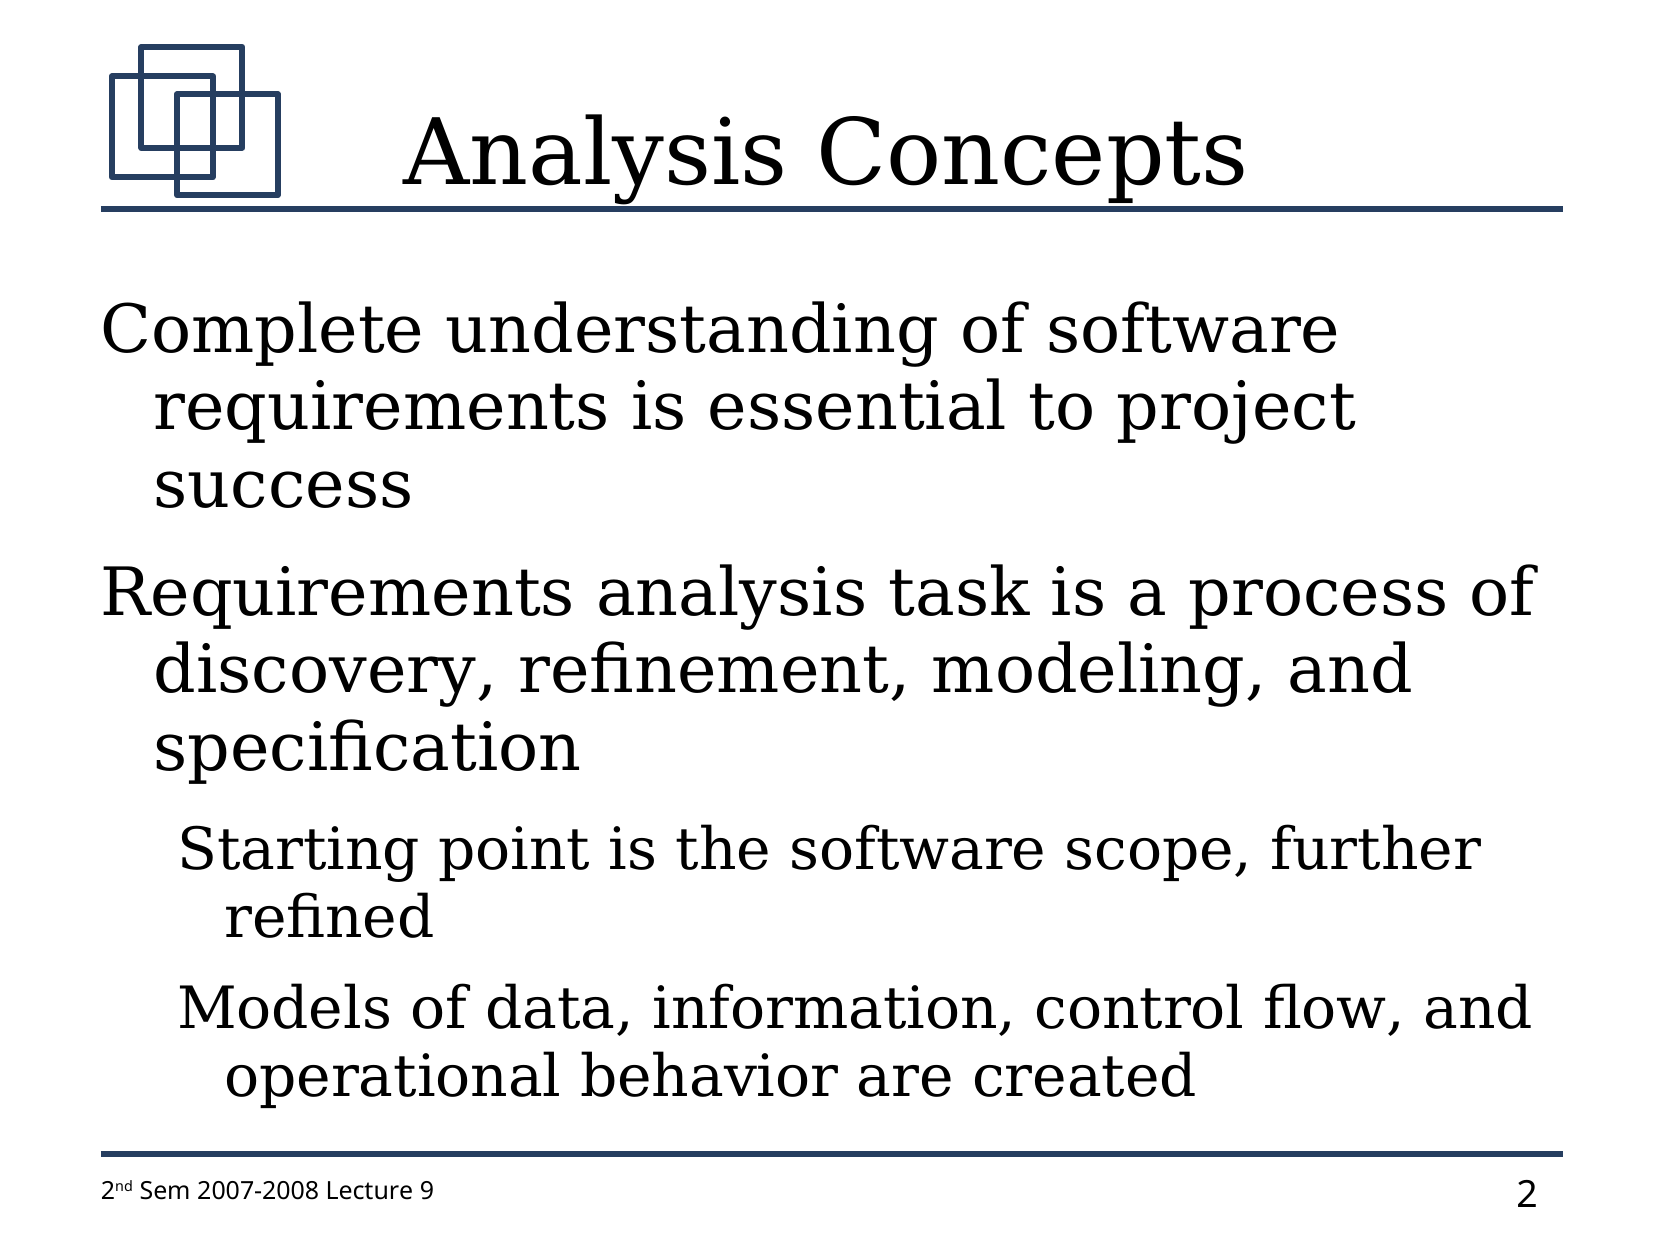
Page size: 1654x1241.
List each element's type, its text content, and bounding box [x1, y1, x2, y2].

title Analysis Concepts [82, 49, 1571, 257]
list Complete understanding of software requirements is essential to project success Requirements analysis task is a process of discovery, refinement, modeling, and specification Starting point is the software scope, further refined Models of data, information, control flow, and operational behavior are created [82, 290, 1571, 1111]
